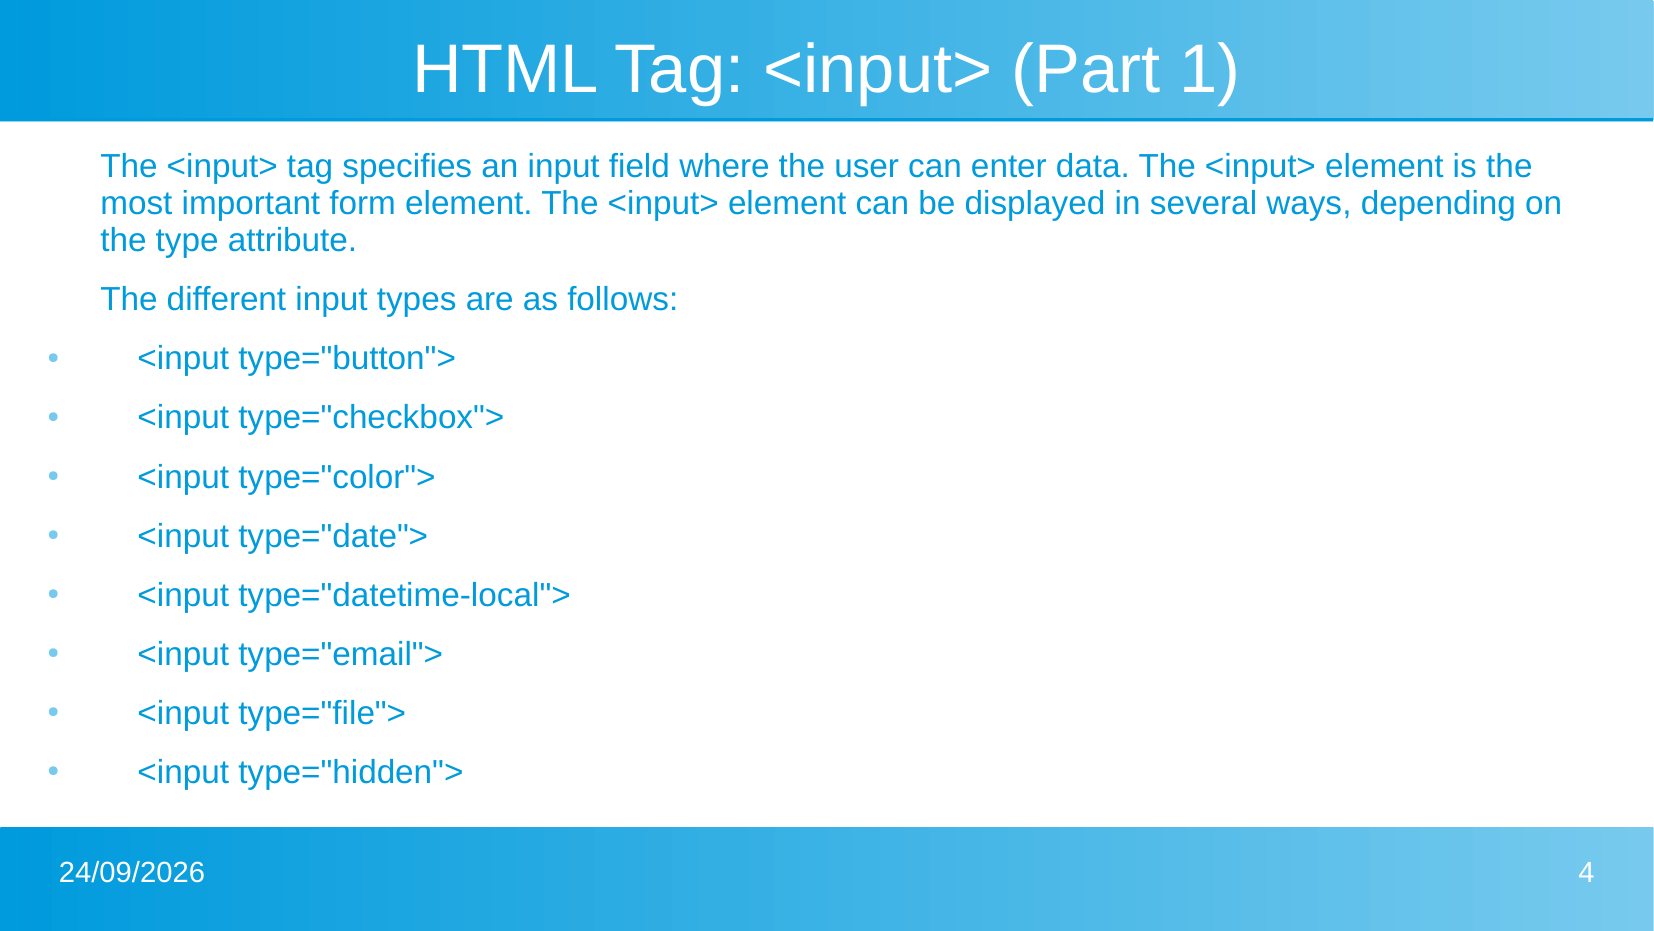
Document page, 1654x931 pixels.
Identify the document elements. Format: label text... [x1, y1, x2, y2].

list The <input> tag specifies an input field where the user can enter data. The <input> element is the most important form element. The <input> element can be displayed in several ways, depending on the type attribute. The different input types are as follows: <input type="button"> <input type="checkbox"> <input type="color"> <input type="date"> <input type="datetime-local"> <input type="email"> <input type="file"> <input type="hidden"> [29, 147, 1565, 739]
title HTML Tag: <input> (Part 1) [59, 29, 1595, 108]
